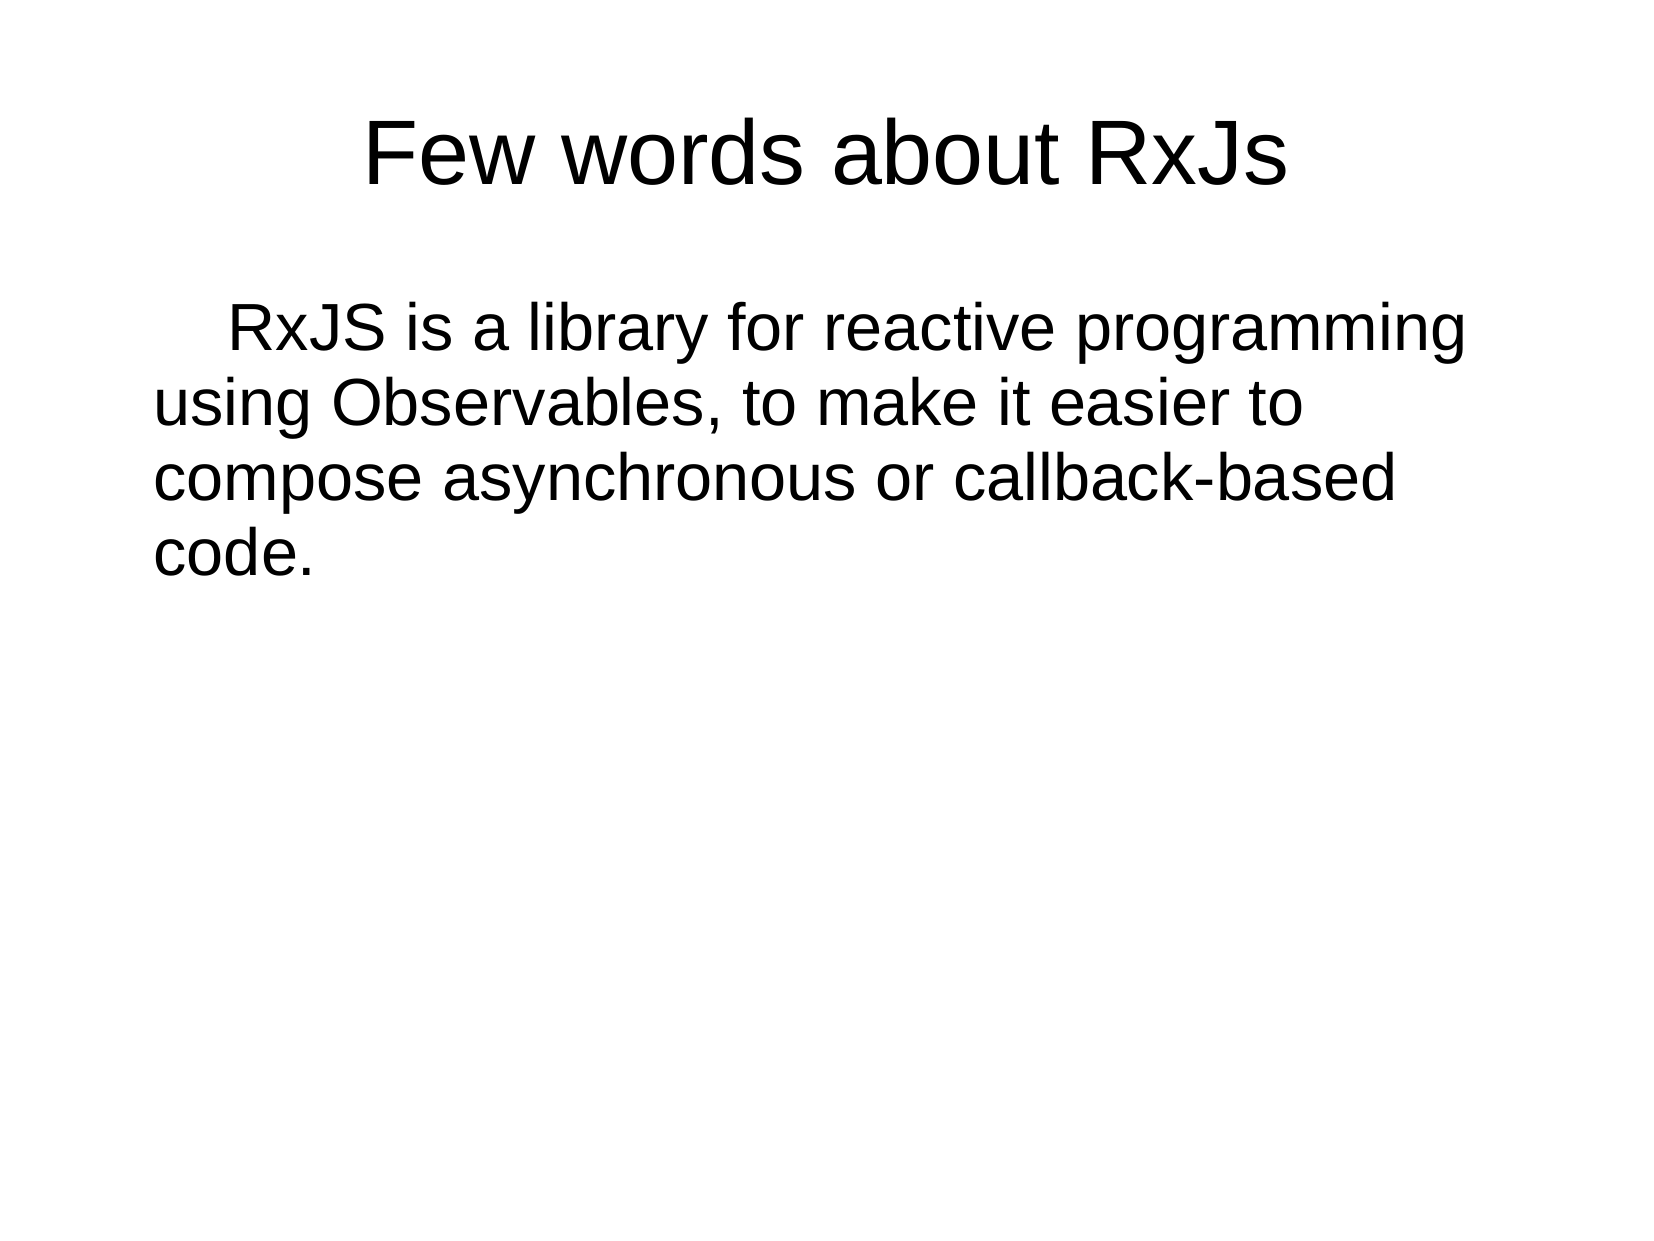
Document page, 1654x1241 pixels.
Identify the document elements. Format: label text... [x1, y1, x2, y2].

list RxJS is a library for reactive programming using Observables, to make it easier to compose asynchronous or callback-based code. [82, 290, 1571, 1010]
title Few words about RxJs [82, 49, 1571, 257]
